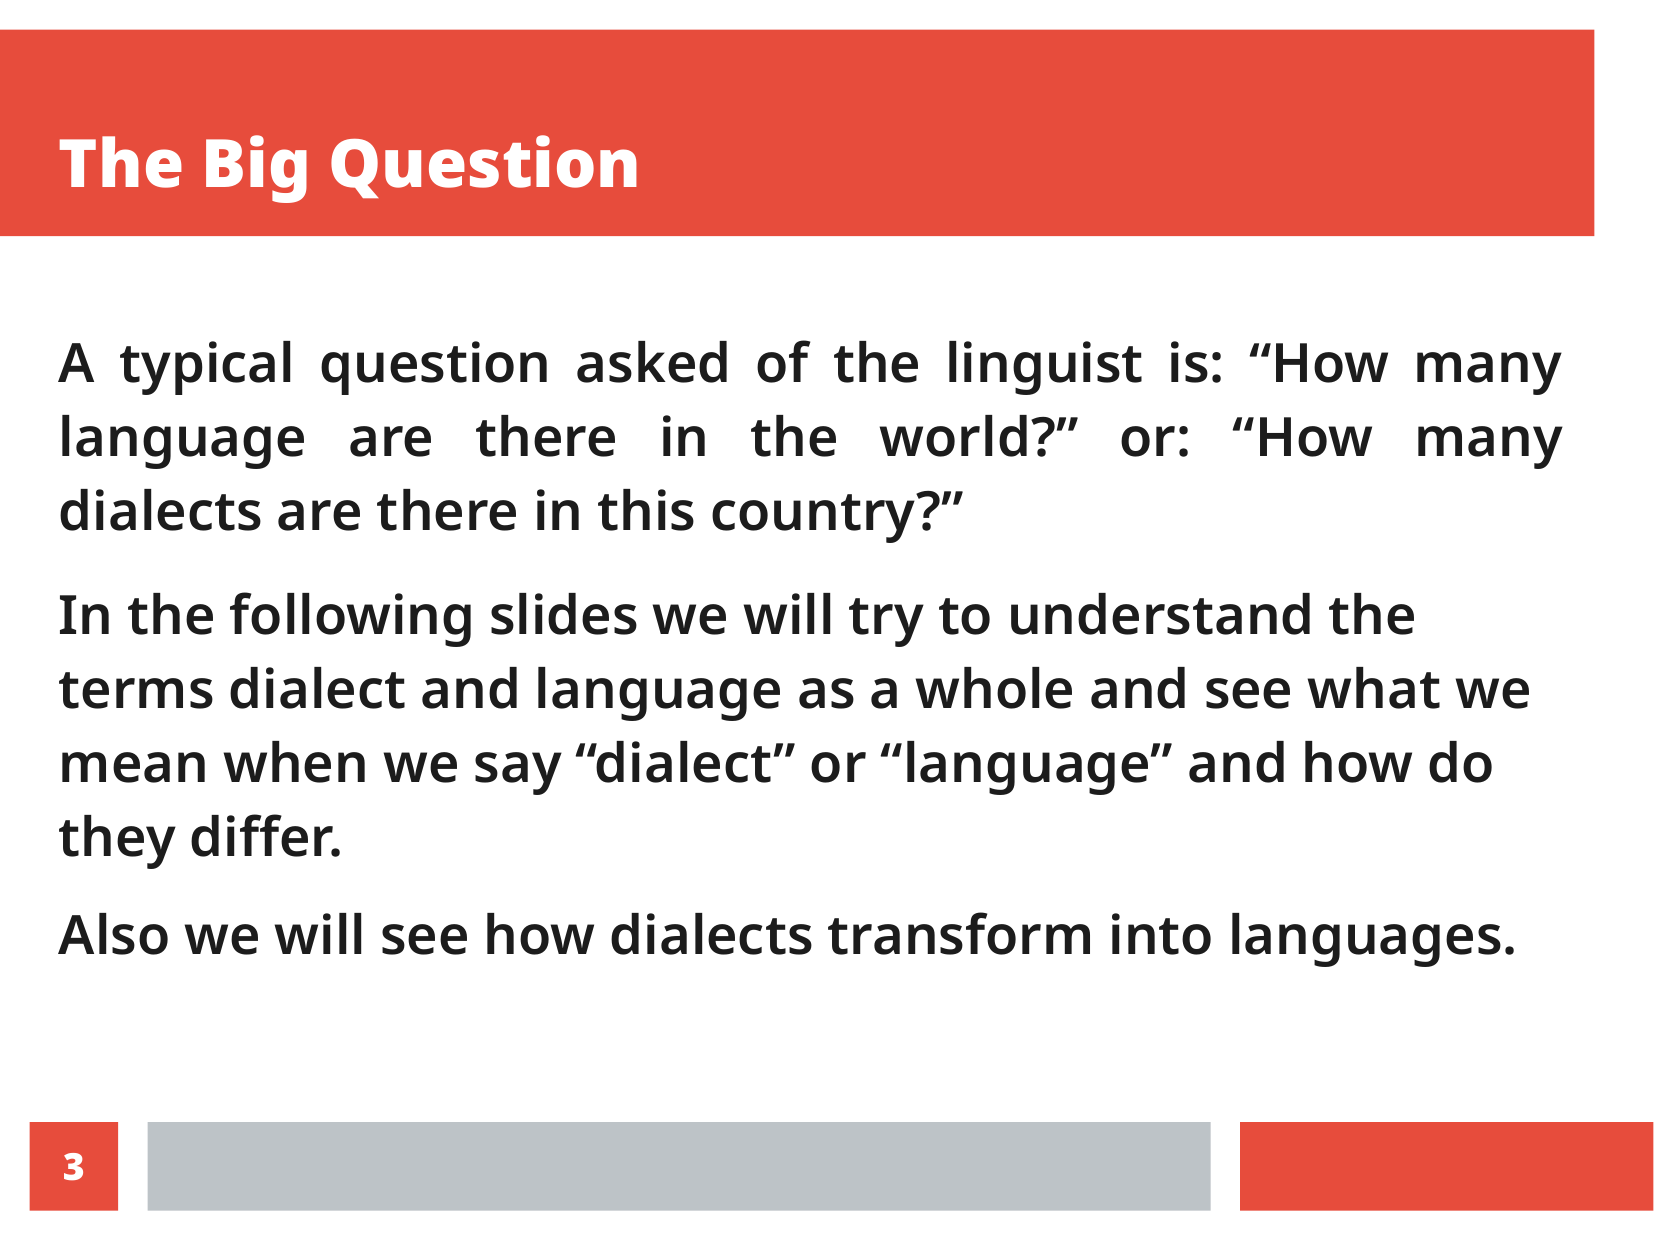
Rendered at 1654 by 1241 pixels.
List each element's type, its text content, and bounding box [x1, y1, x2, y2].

list A typical question asked of the linguist is: “How many language are there in the world?” or: “How many dialects are there in this country?” In the following slides we will try to understand the terms dialect and language as a whole and see what we mean when we say “dialect” or “language” and how do they differ. Also we will see how dialects transform into languages. [59, 324, 1565, 1093]
title The Big Question [59, 59, 1595, 207]
